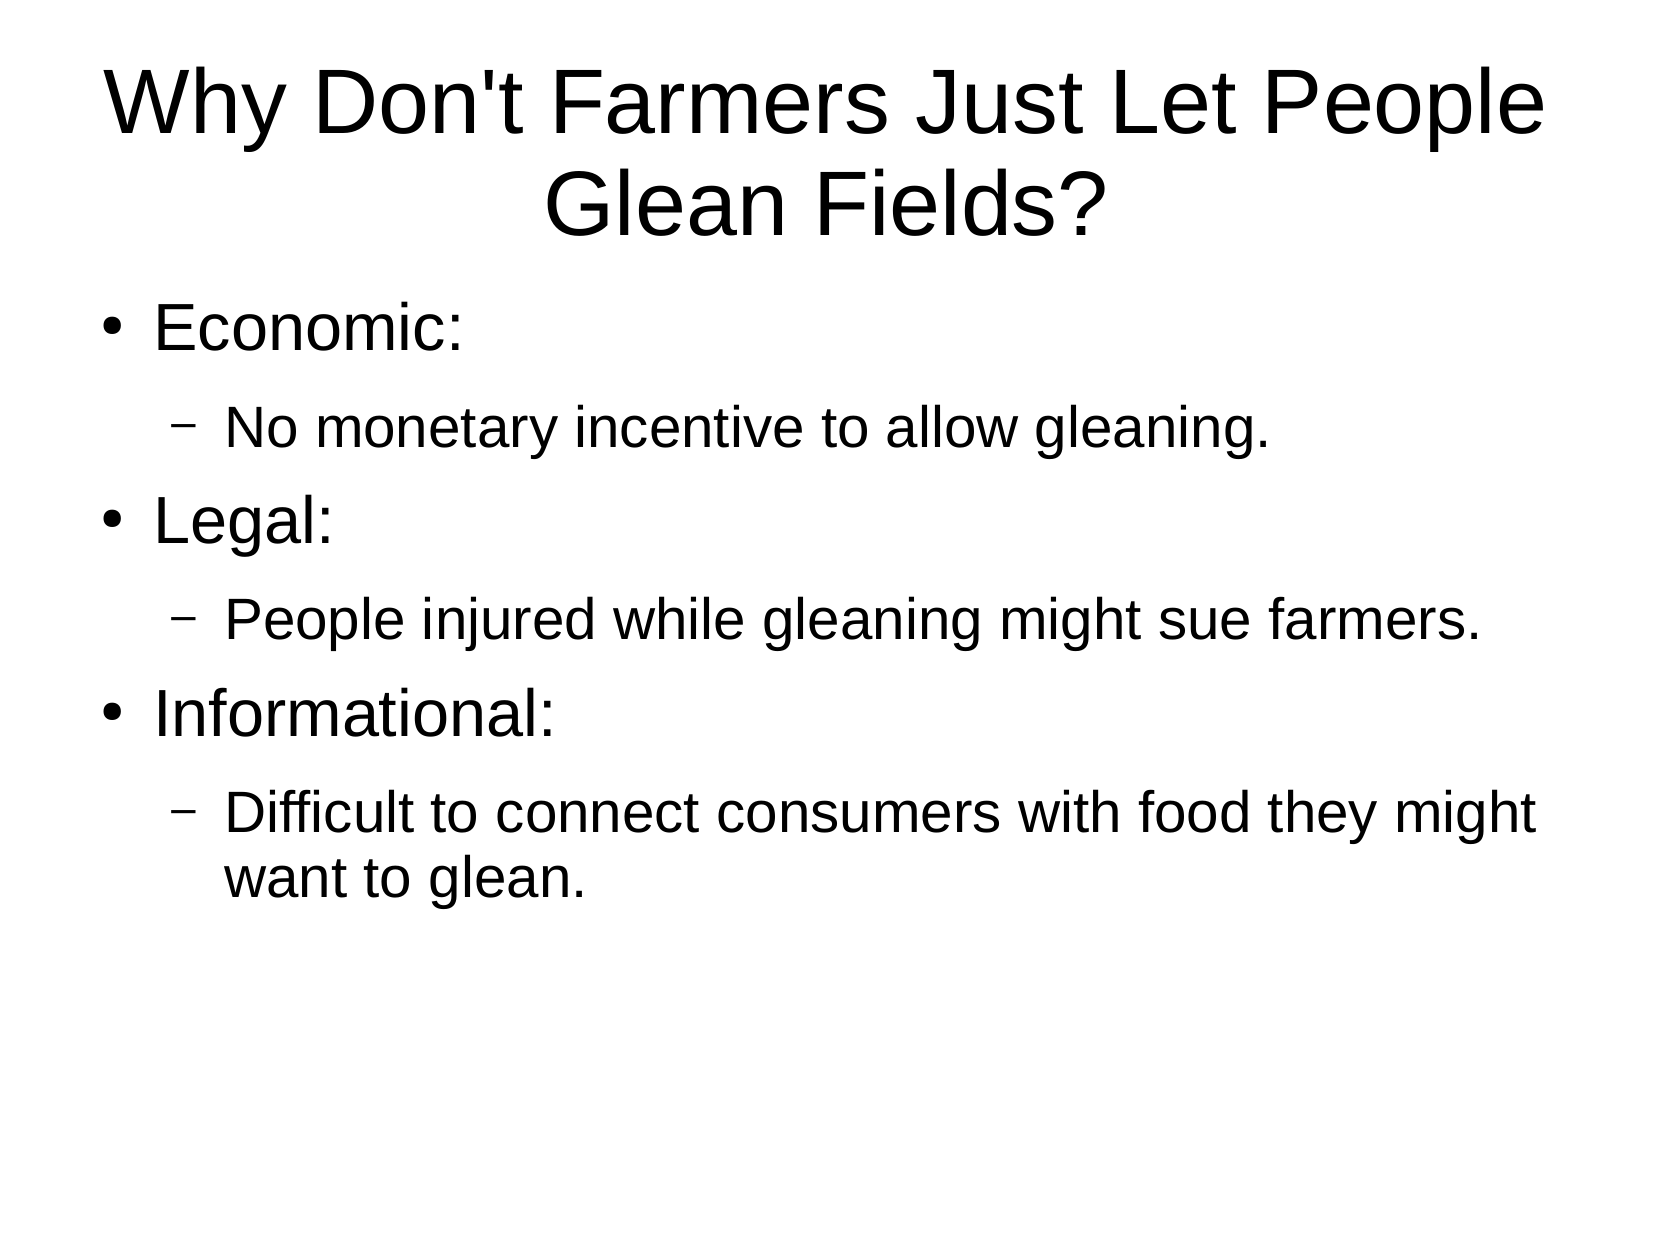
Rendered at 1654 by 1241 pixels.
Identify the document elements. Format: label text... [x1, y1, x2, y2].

title Why Don't Farmers Just Let People Glean Fields? [82, 49, 1571, 257]
list Economic: No monetary incentive to allow gleaning. Legal: People injured while gleaning might sue farmers. Informational: Difficult to connect consumers with food they might want to glean. [82, 290, 1571, 1109]
